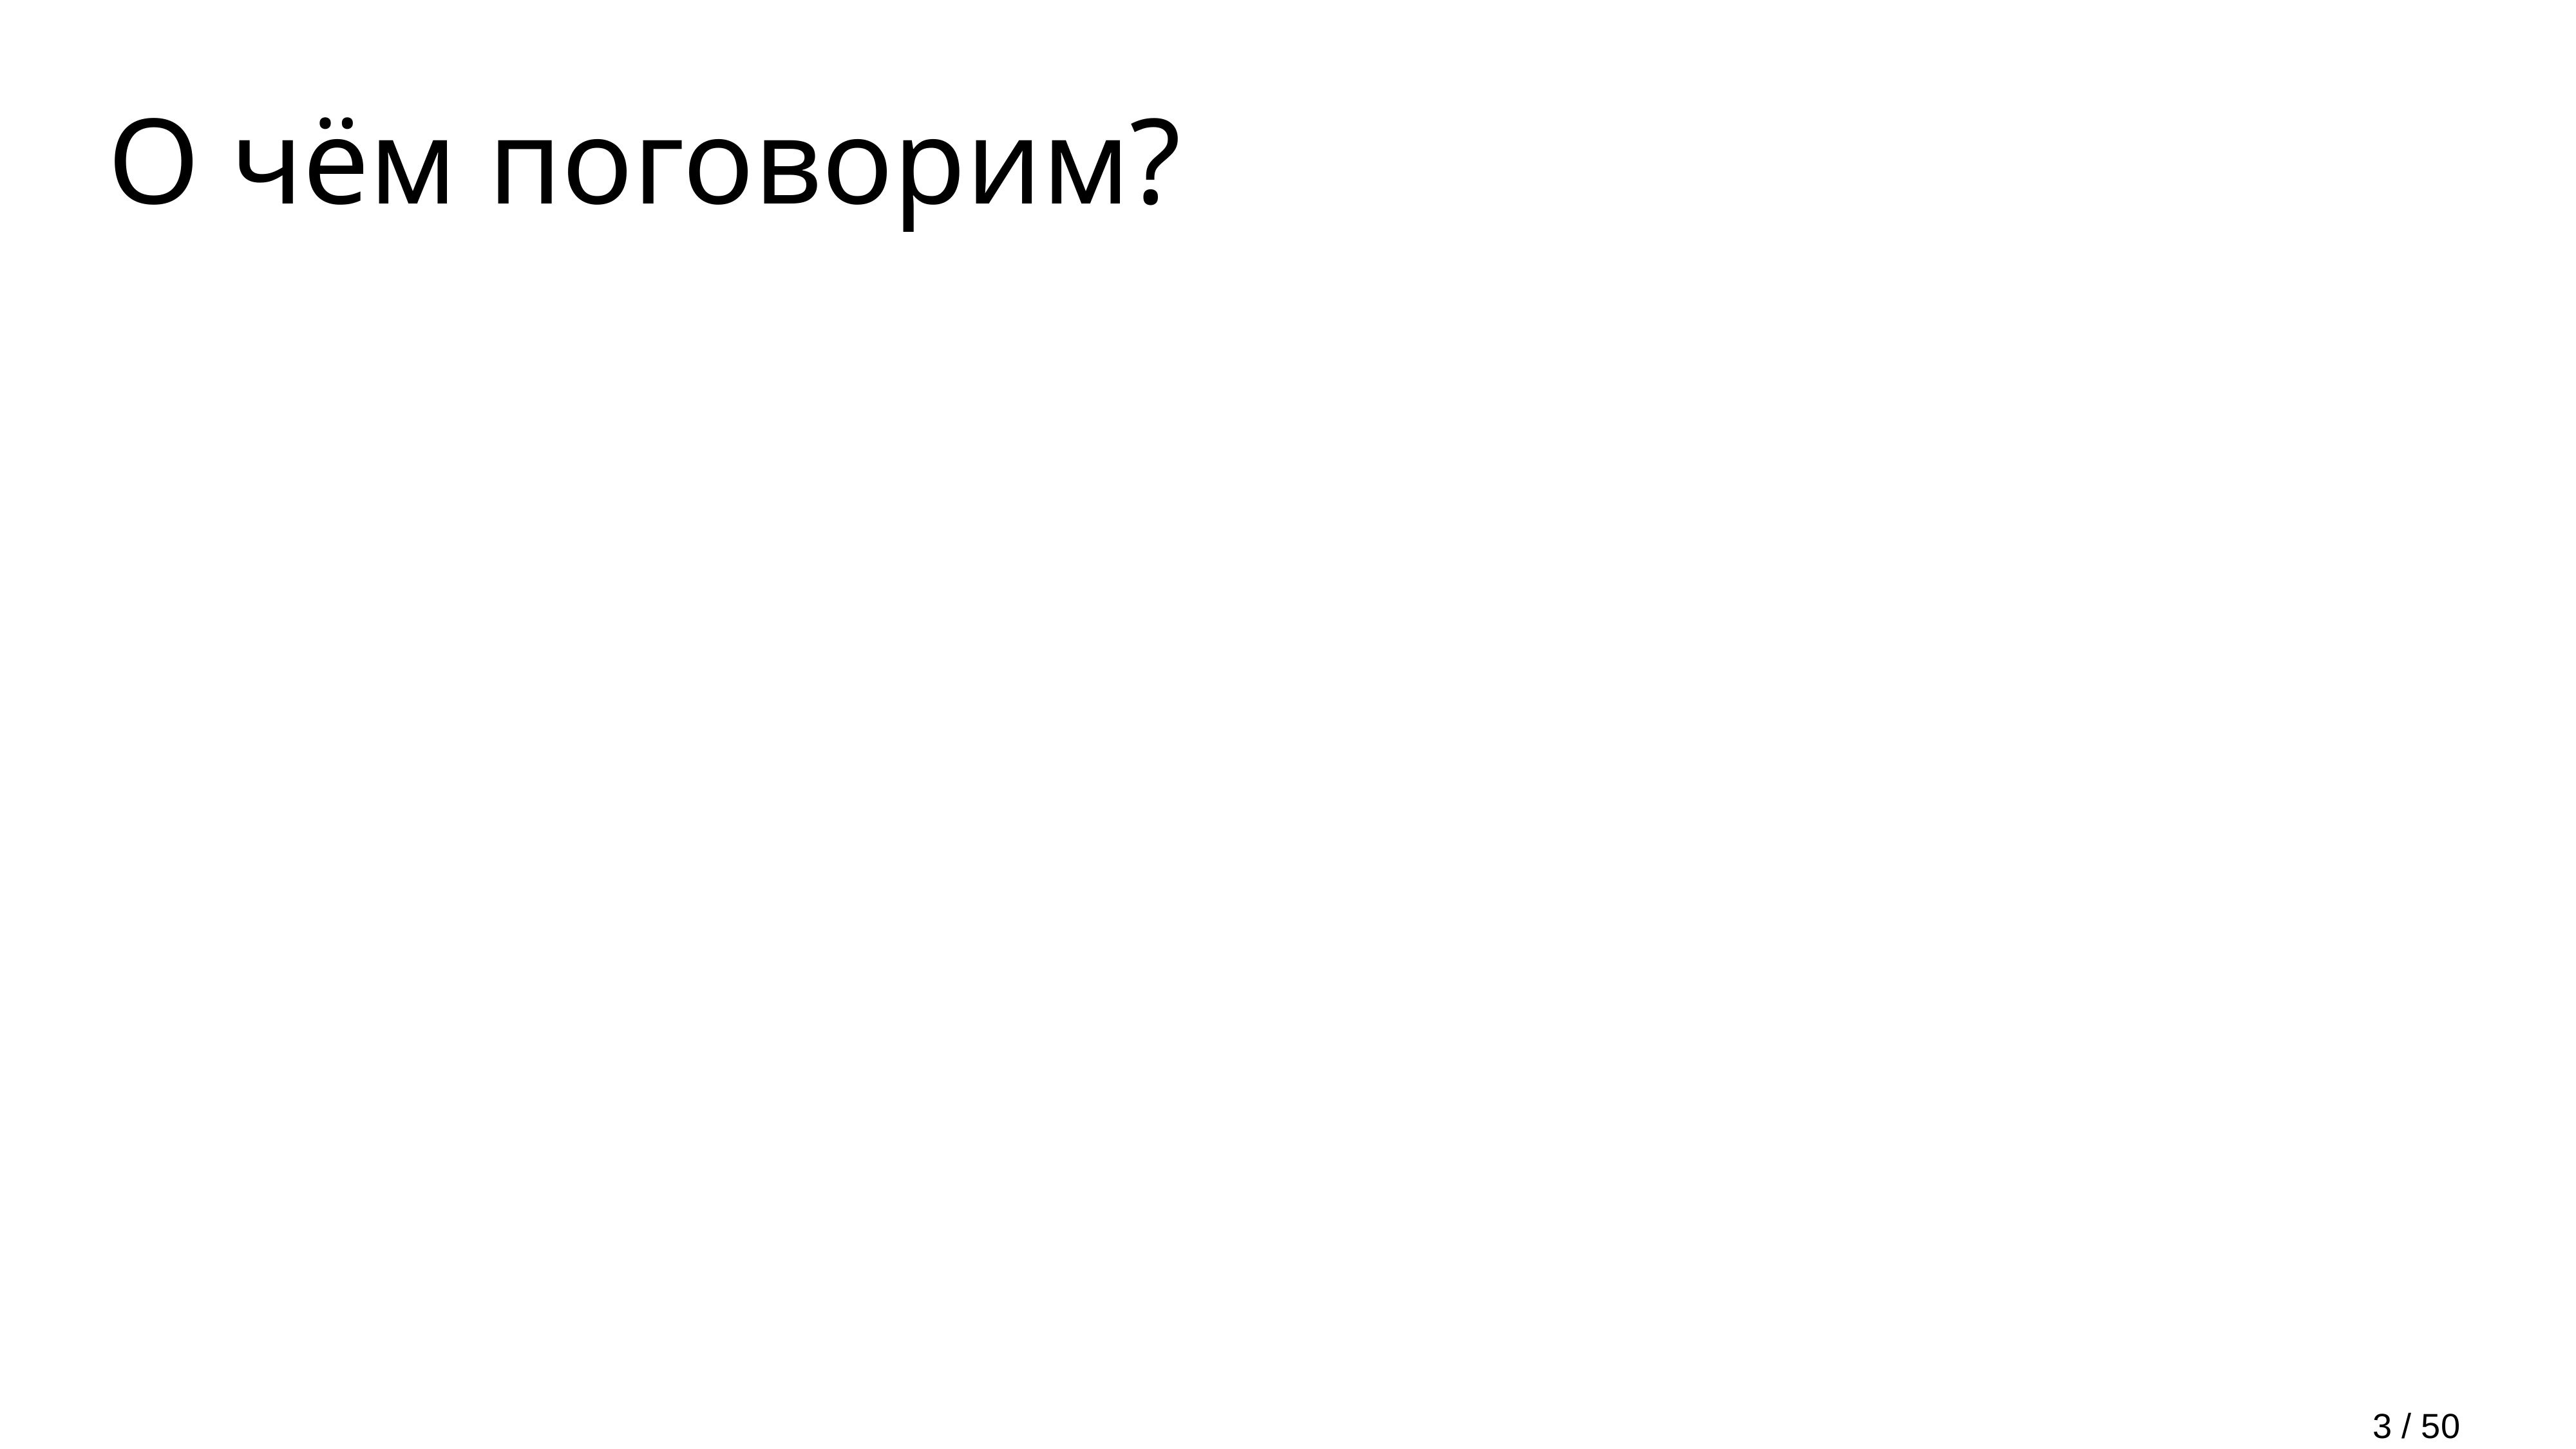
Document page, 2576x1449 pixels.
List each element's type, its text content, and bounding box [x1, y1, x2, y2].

title О чём поговорим? [108, 80, 2468, 242]
text_box <number> / 50 [2363, 1402, 2576, 1449]
